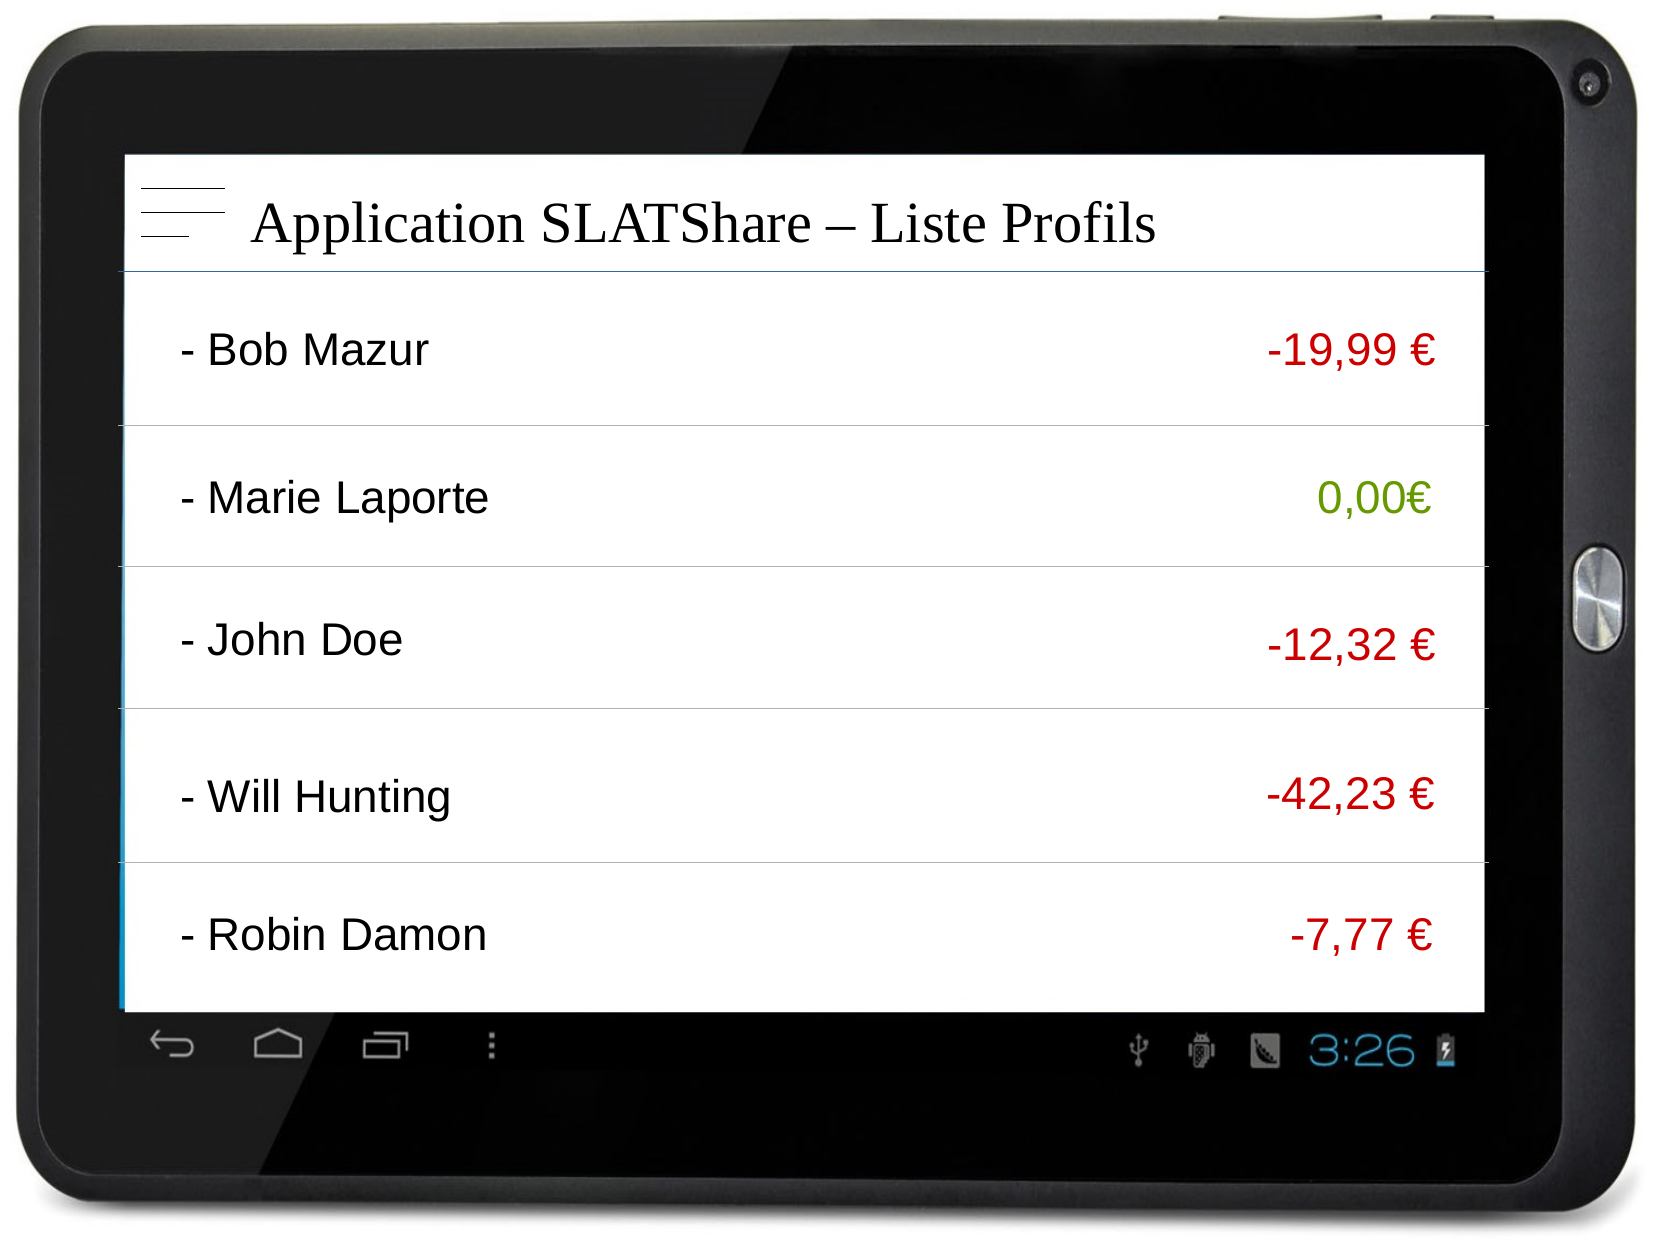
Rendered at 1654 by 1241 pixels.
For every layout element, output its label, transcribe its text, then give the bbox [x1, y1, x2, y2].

text_box - Marie Laporte [165, 460, 780, 527]
text_box -19,99 € [1240, 426, 1453, 430]
text_box Application SLATShare – Liste Profils [236, 177, 1477, 258]
text_box - Robin Damon [165, 897, 886, 981]
text_box - Bob Mazur [165, 311, 697, 390]
text_box -19,99 € [1240, 311, 1453, 425]
text_box - John Doe [165, 602, 886, 685]
text_box -7,77 € [1275, 897, 1453, 976]
text_box - Will Hunting [165, 759, 886, 843]
picture [0, 0, 1654, 1241]
text_box -12,32 € [1240, 607, 1453, 725]
text_box -42,23 € [1251, 755, 1453, 874]
text_box 0,00€ [1251, 460, 1453, 539]
